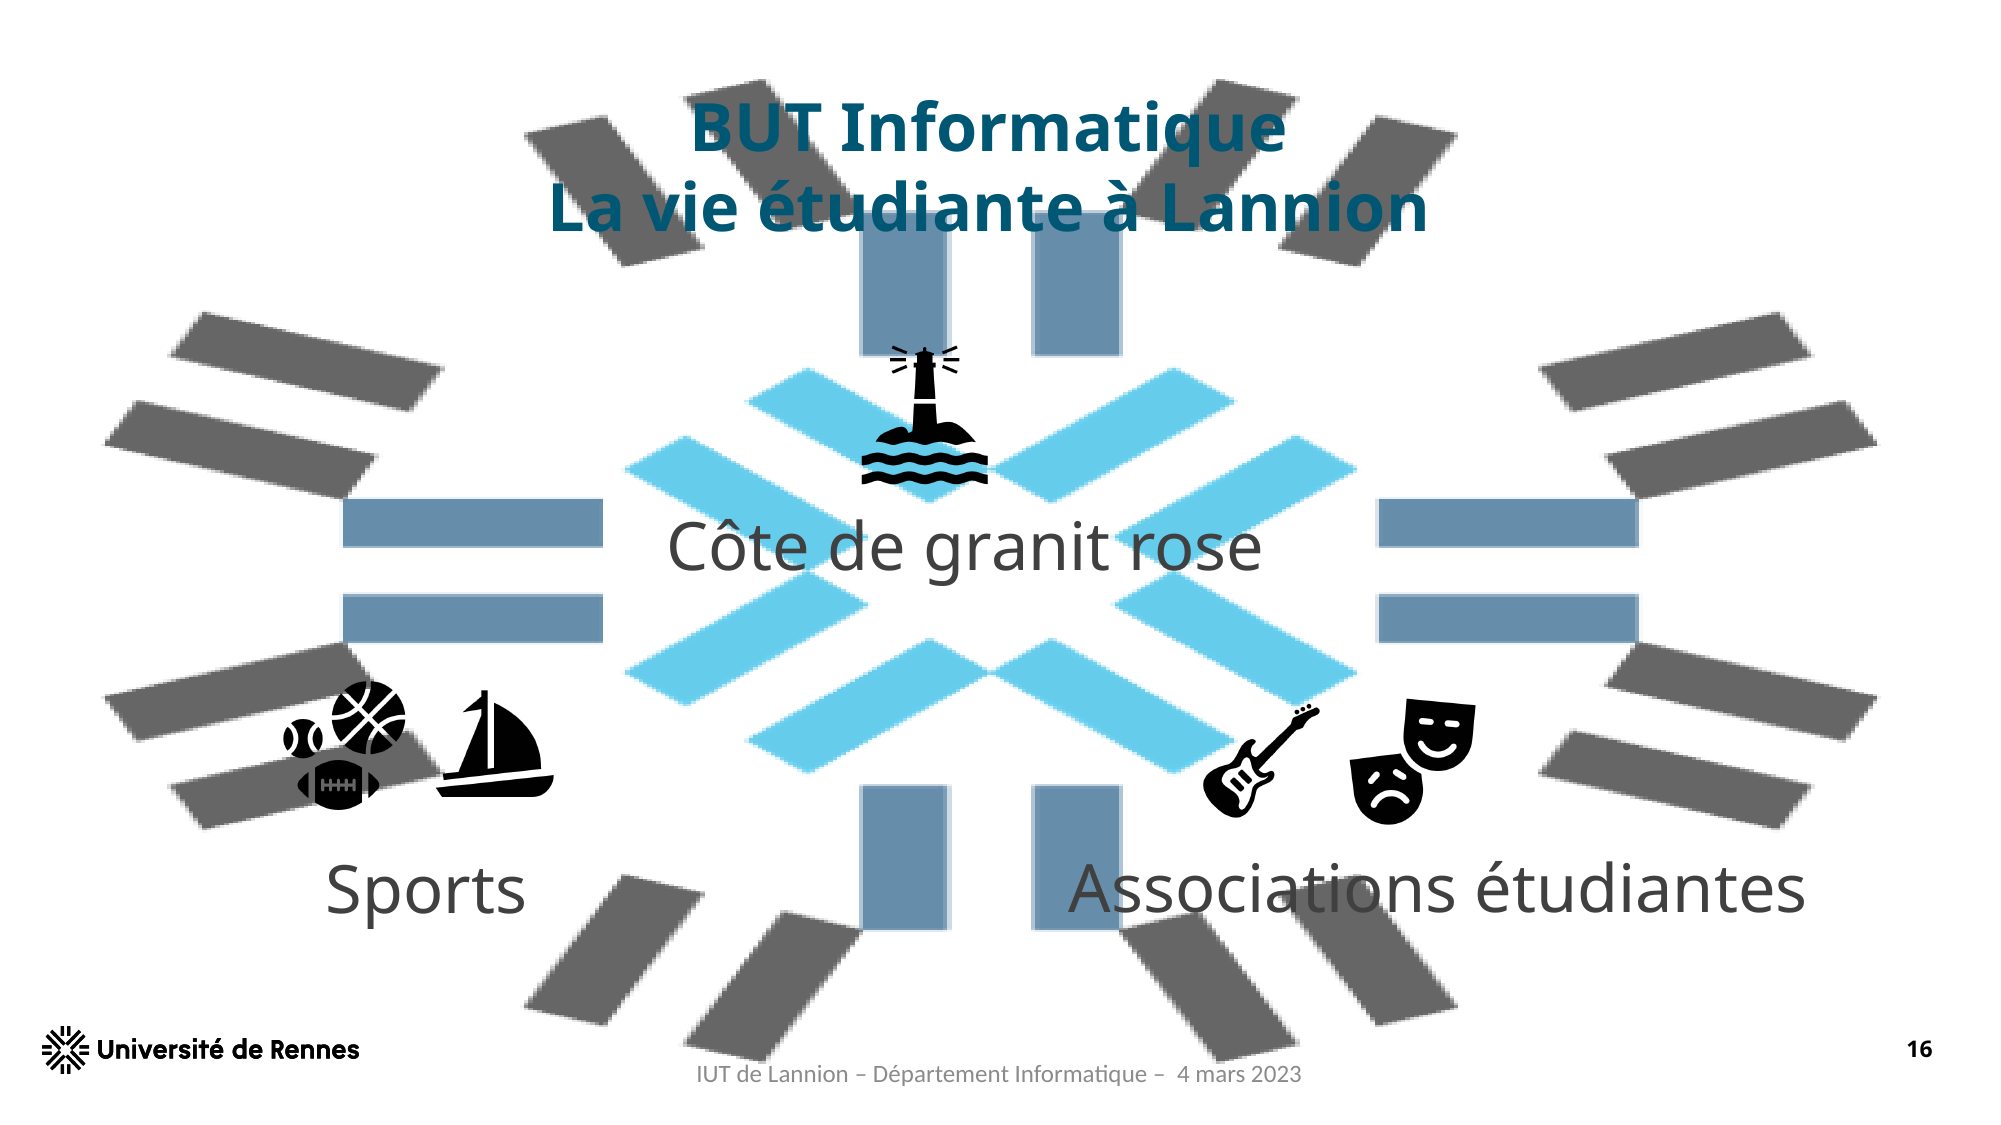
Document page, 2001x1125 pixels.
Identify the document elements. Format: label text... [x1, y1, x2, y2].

picture [849, 339, 1000, 490]
text_box IUT de Lannion – Département Informatique – 4 mars 2023 [662, 1042, 1338, 1103]
picture [42, 1026, 359, 1074]
text_box Côte de granit rose [651, 495, 1922, 591]
picture [1183, 687, 1334, 838]
picture [269, 668, 570, 821]
text_box Associations étudiantes [1054, 837, 2000, 933]
picture [1337, 686, 1488, 837]
text_box Sports [311, 839, 548, 935]
text_box BUT Informatique La vie étudiante à Lannion [321, 77, 1657, 253]
